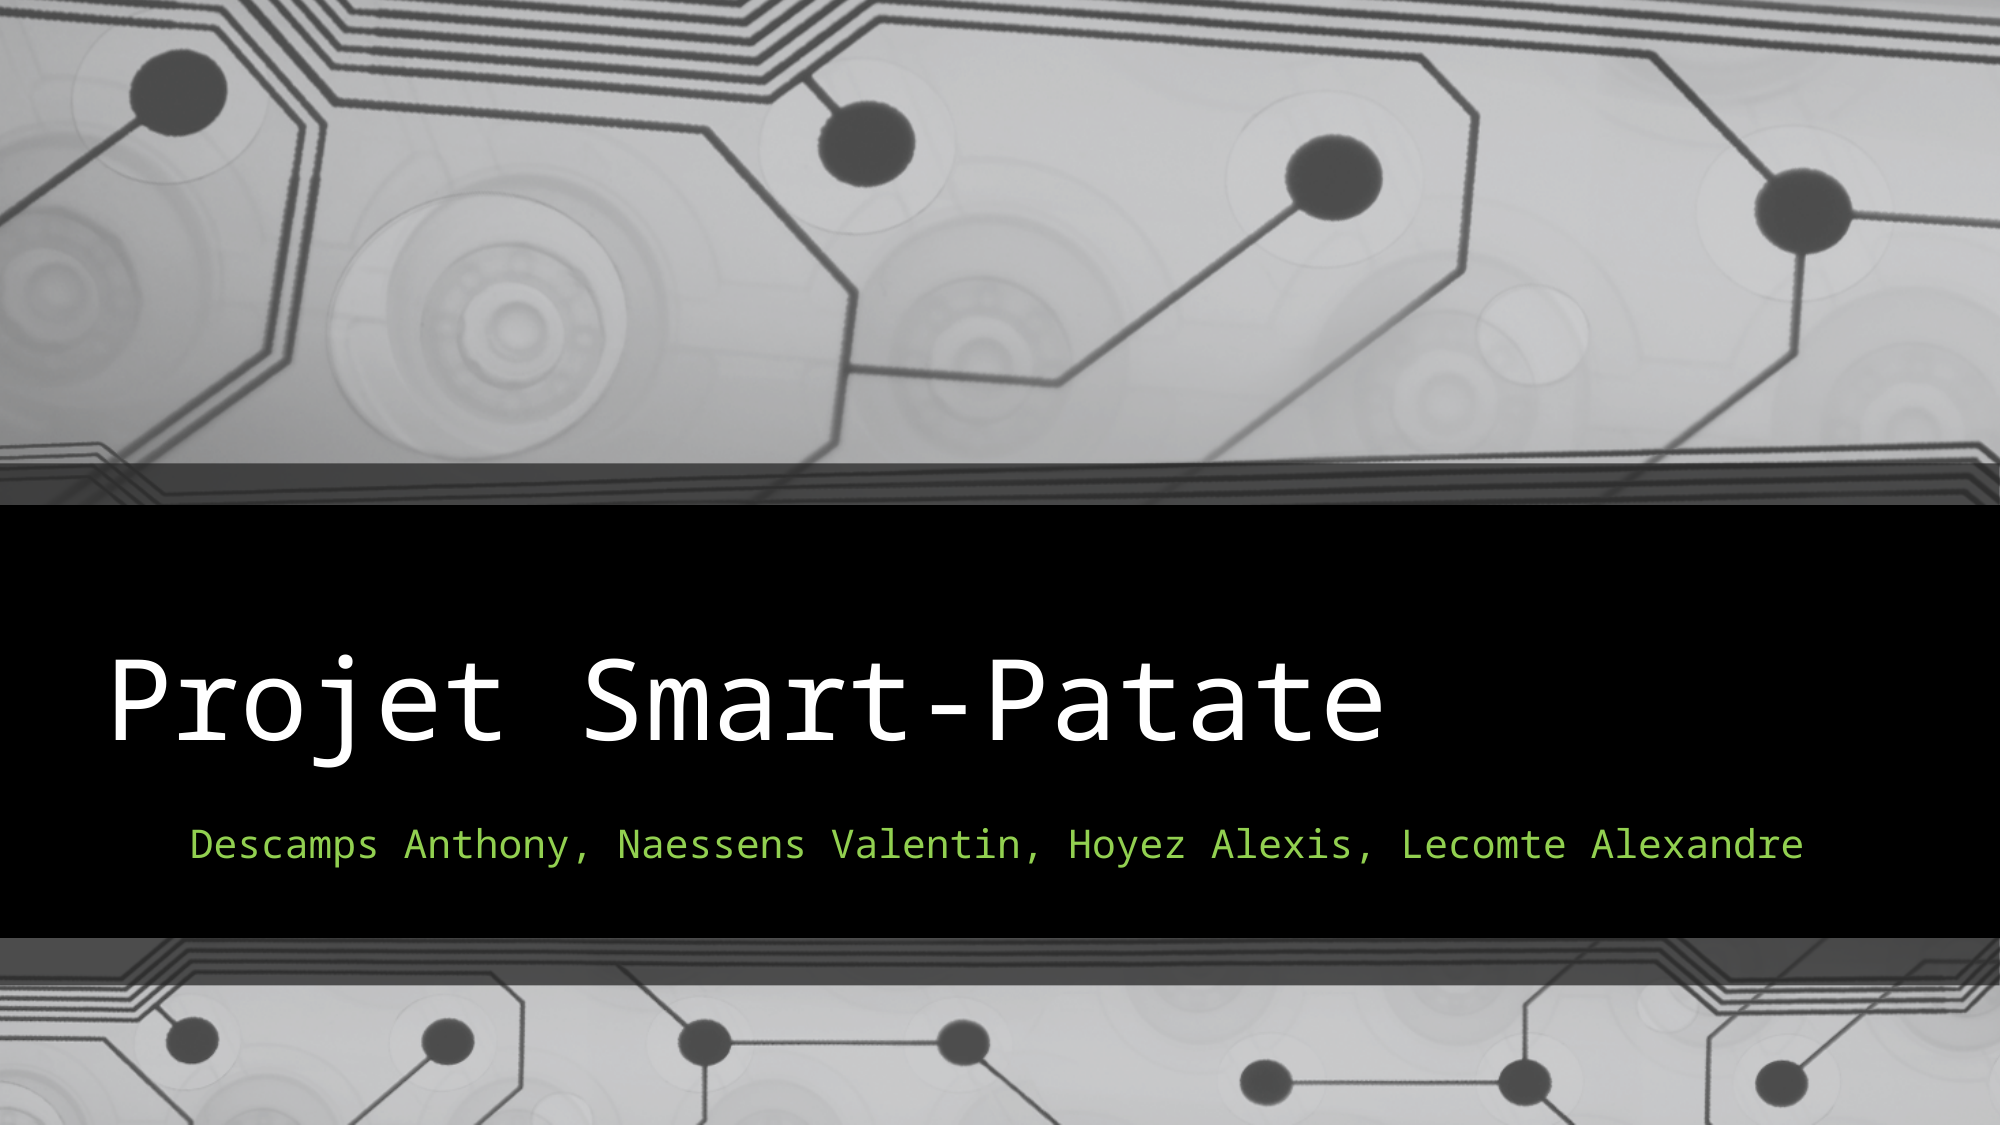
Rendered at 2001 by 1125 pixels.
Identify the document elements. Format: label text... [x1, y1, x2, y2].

subtitle Descamps Anthony, Naessens Valentin, Hoyez Alexis, Lecomte Alexandre [174, 812, 1825, 925]
title Projet Smart-Patate [90, 491, 1741, 773]
